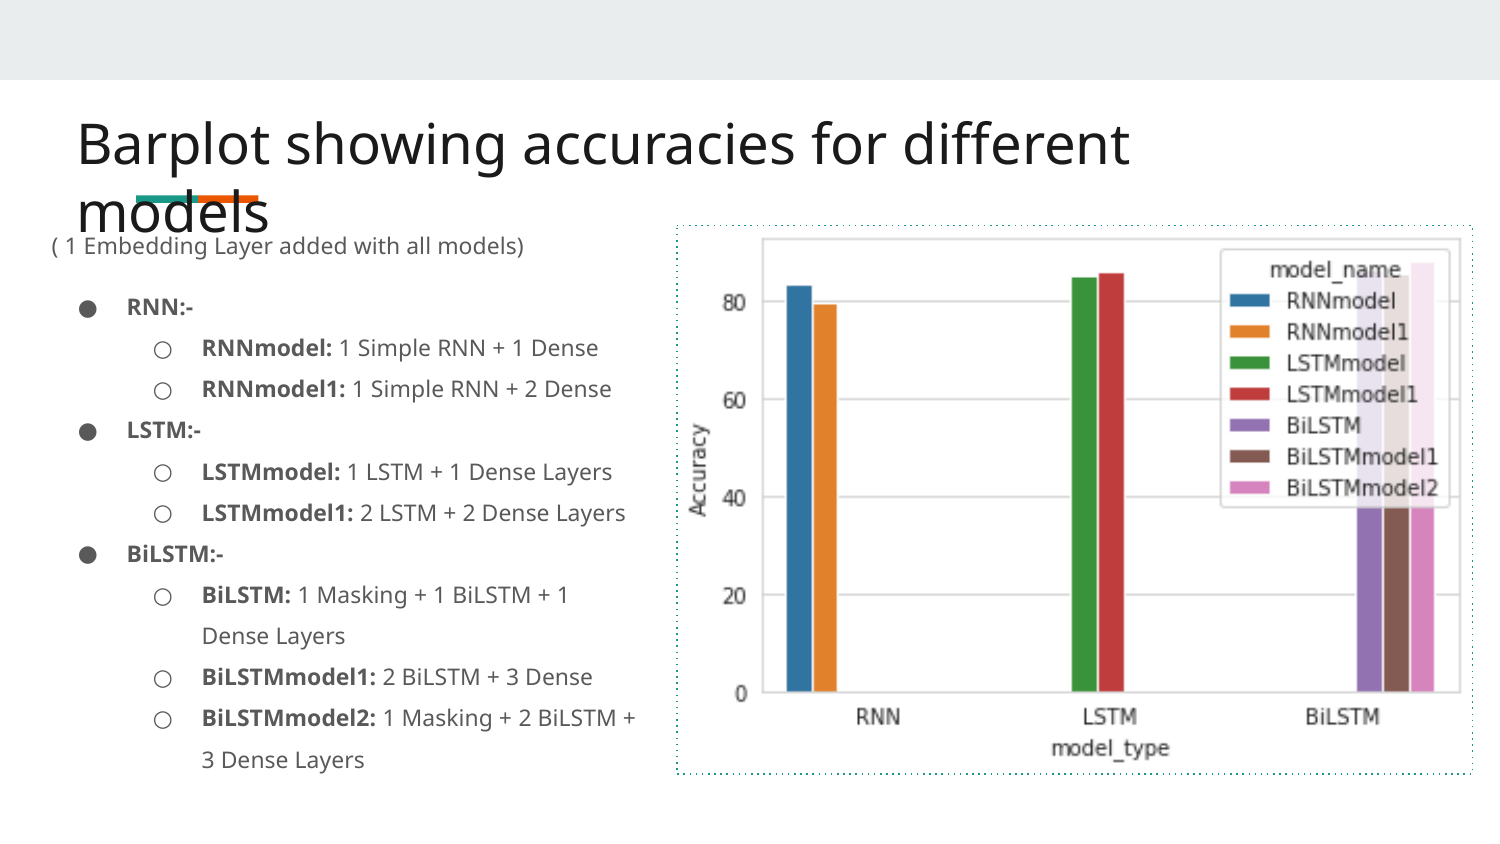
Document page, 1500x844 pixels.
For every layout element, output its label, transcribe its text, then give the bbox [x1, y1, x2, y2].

list ( 1 Embedding Layer added with all models) RNN:- RNNmodel: 1 Simple RNN + 1 Dense RNNmodel1: 1 Simple RNN + 2 Dense LSTM:- LSTMmodel: 1 LSTM + 1 Dense Layers LSTMmodel1: 2 LSTM + 2 Dense Layers BiLSTM:- BiLSTM: 1 Masking + 1 BiLSTM + 1 Dense Layers BiLSTMmodel1: 2 BiLSTM + 3 Dense BiLSTMmodel2: 1 Masking + 2 BiLSTM + 3 Dense Layers [36, 216, 653, 823]
title Barplot showing accuracies for different models [61, 93, 1323, 169]
picture [677, 226, 1472, 774]
